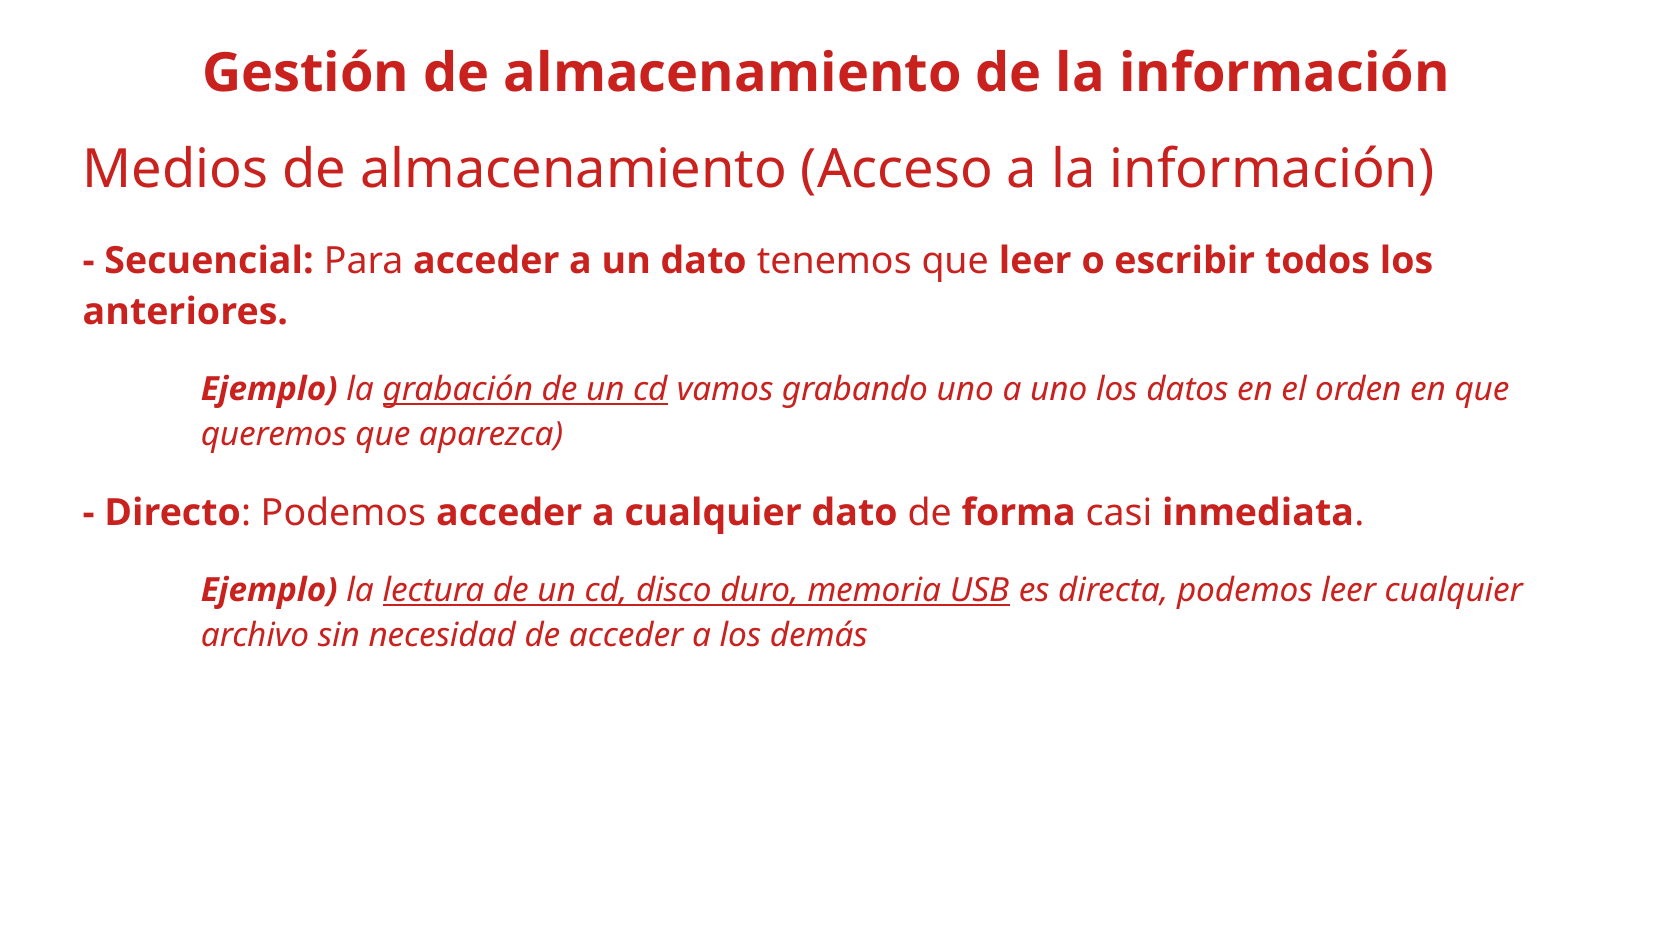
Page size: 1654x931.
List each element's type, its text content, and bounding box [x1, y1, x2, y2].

list Medios de almacenamiento (Acceso a la información) - Secuencial: Para acceder a un dato tenemos que leer o escribir todos los anteriores. Ejemplo) la grabación de un cd vamos grabando uno a uno los datos en el orden en que queremos que aparezca) - Directo: Podemos acceder a cualquier dato de forma casi inmediata. Ejemplo) la lectura de un cd, disco duro, memoria USB es directa, podemos leer cualquier archivo sin necesidad de acceder a los demás [82, 129, 1595, 875]
title Gestión de almacenamiento de la información [82, 23, 1571, 119]
